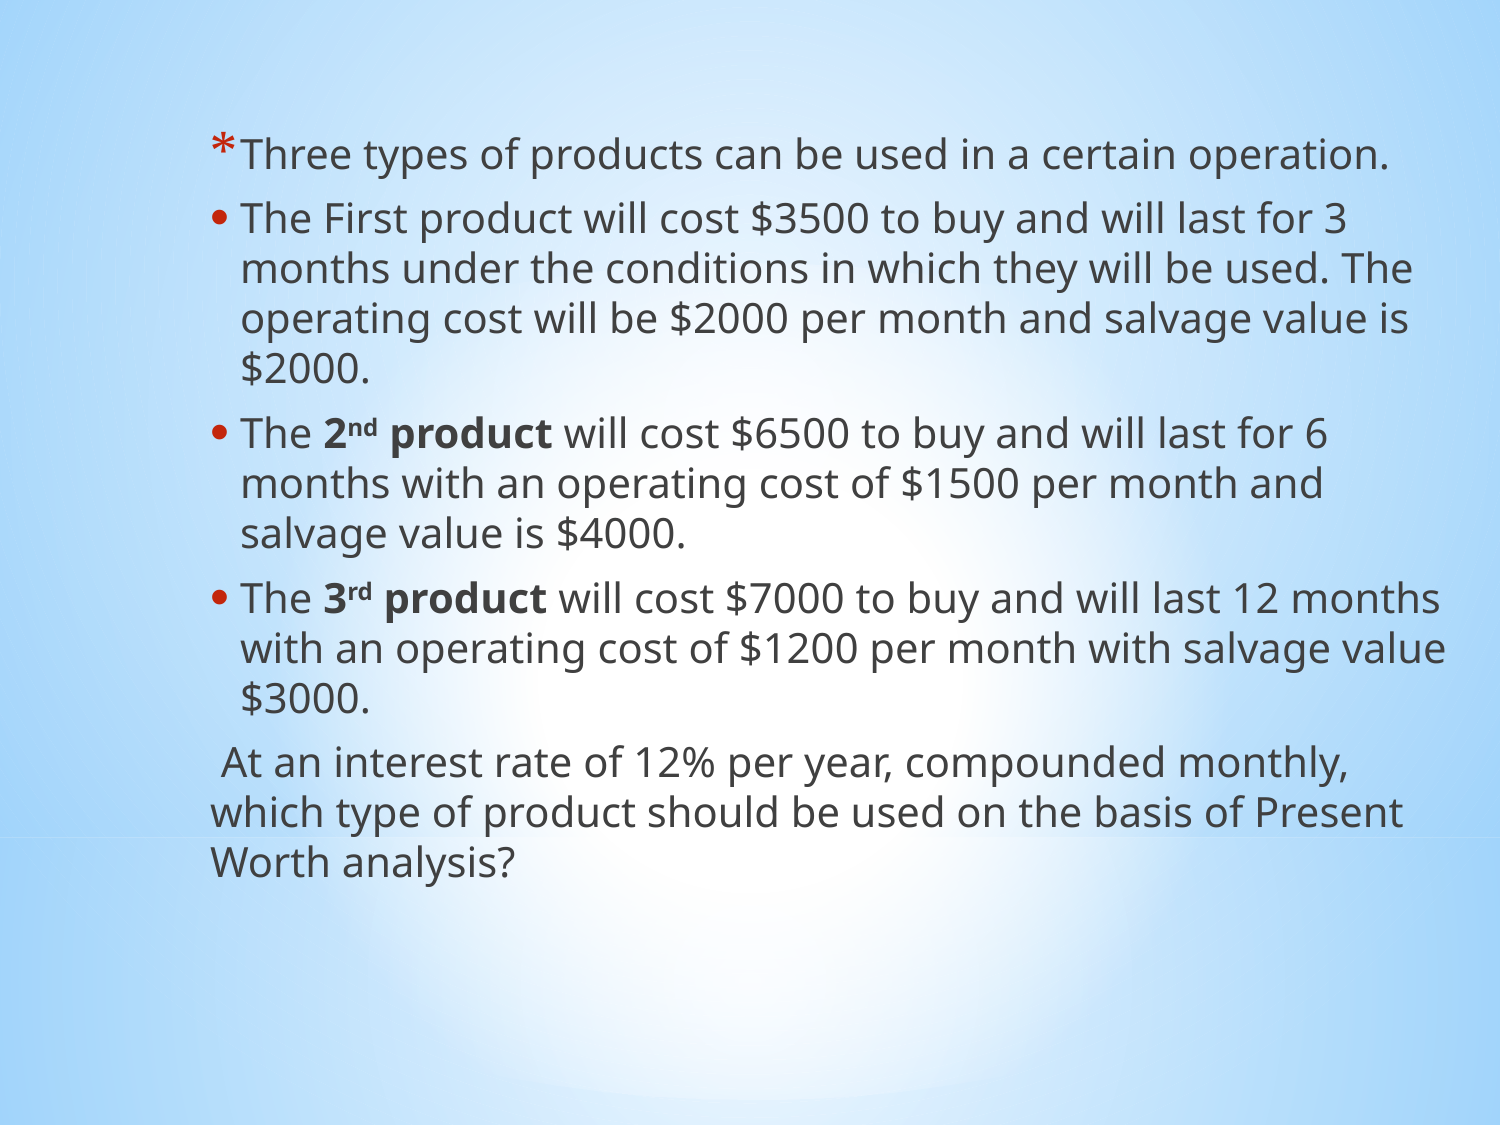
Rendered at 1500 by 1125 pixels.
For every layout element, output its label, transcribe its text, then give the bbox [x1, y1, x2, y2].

list Three types of products can be used in a certain operation. The First product will cost $3500 to buy and will last for 3 months under the conditions in which they will be used. The operating cost will be $2000 per month and salvage value is $2000. The 2nd product will cost $6500 to buy and will last for 6 months with an operating cost of $1500 per month and salvage value is $4000. The 3rd product will cost $7000 to buy and will last 12 months with an operating cost of $1200 per month with salvage value $3000. At an interest rate of 12% per year, compounded monthly, which type of product should be used on the basis of Present Worth analysis? [187, 120, 1475, 1088]
